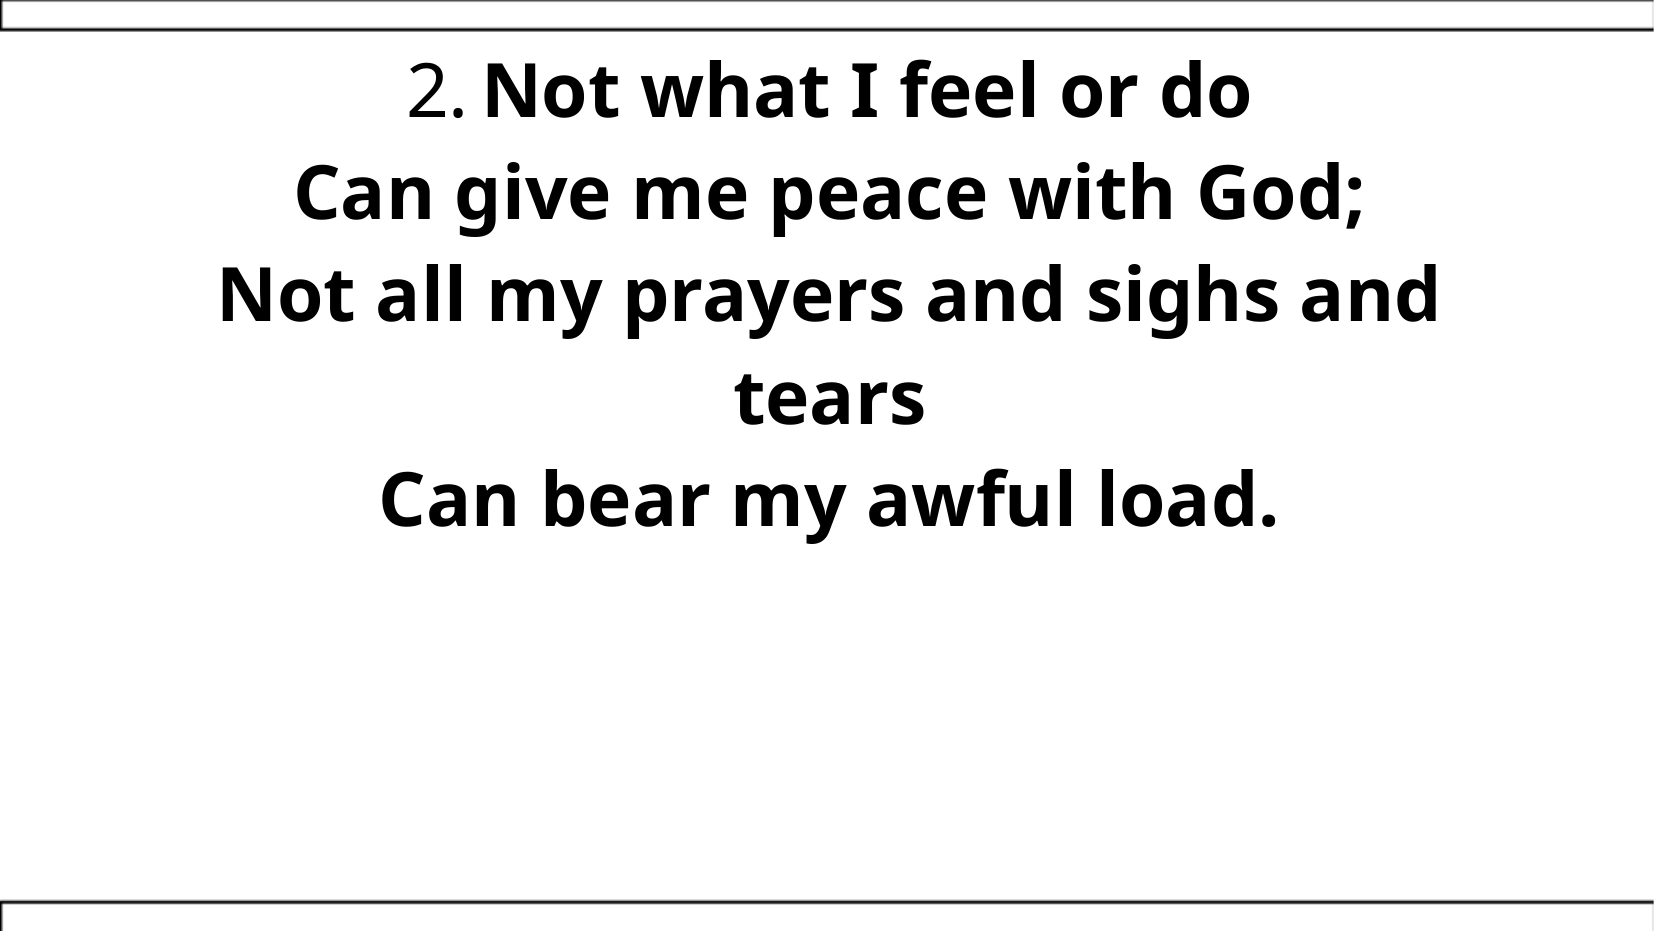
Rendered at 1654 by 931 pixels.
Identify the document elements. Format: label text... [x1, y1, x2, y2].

text_box 2. Not what I feel or do Can give me peace with God; Not all my prayers and sighs and tears Can bear my awful load. [117, 29, 1543, 444]
picture [0, 0, 1654, 931]
